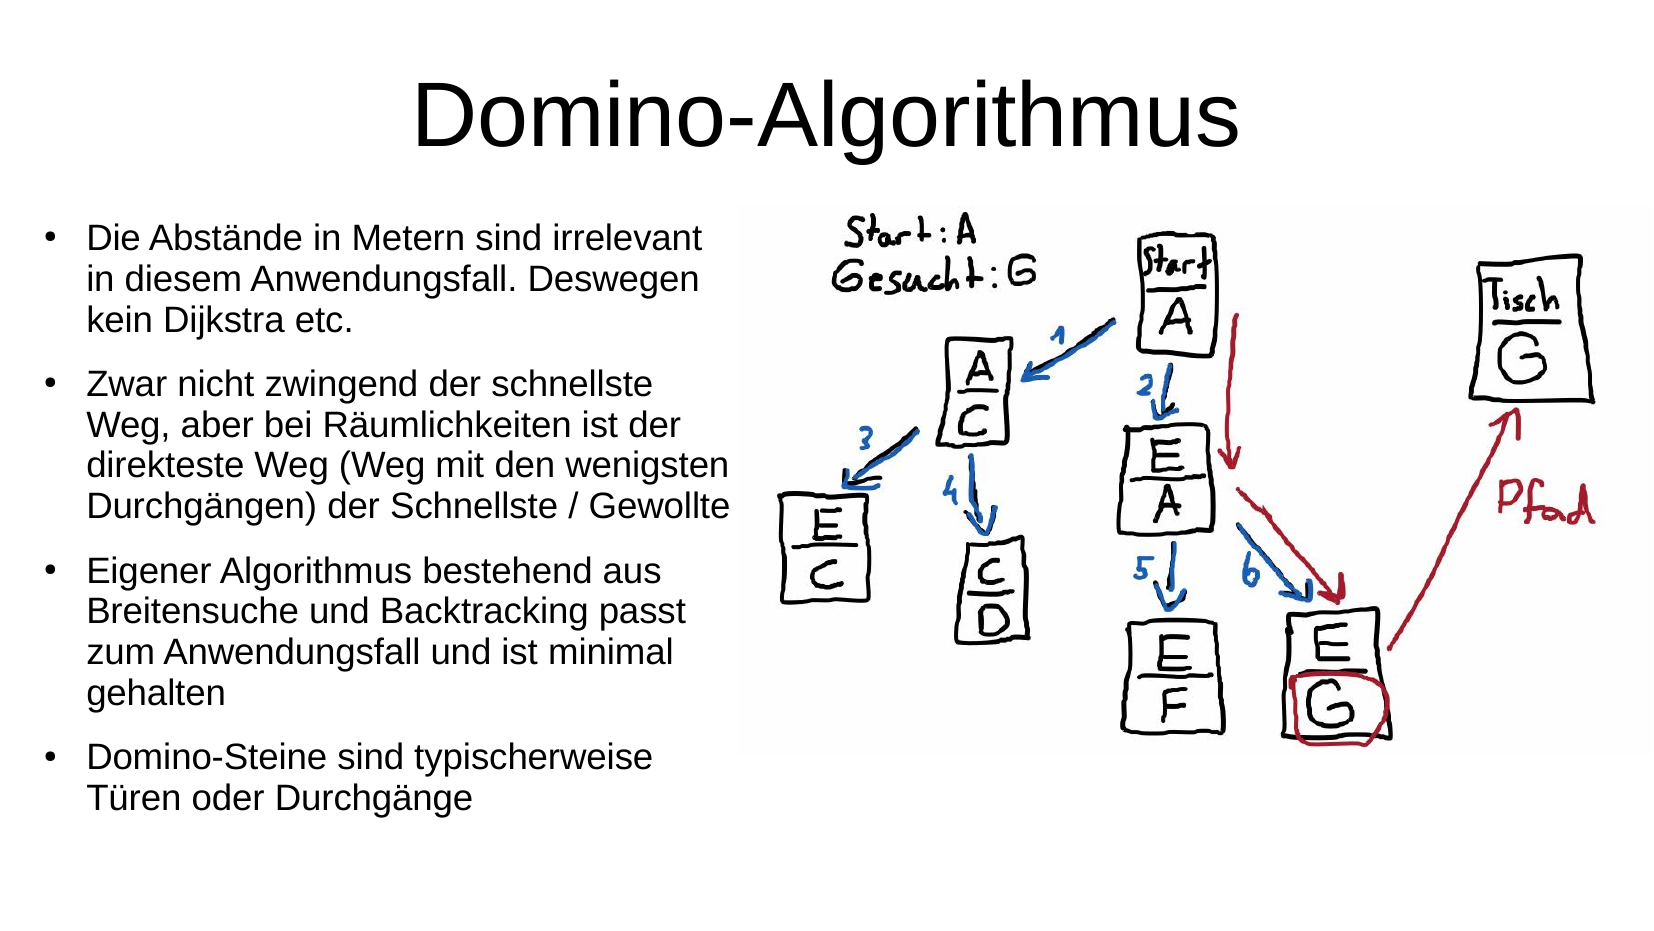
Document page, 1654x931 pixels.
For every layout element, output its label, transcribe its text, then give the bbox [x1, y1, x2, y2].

title Domino-Algorithmus [82, 37, 1571, 193]
picture [738, 205, 1654, 755]
list Die Abstände in Metern sind irrelevant in diesem Anwendungsfall. Deswegen kein Dijkstra etc. Zwar nicht zwingend der schnellste Weg, aber bei Räumlichkeiten ist der direkteste Weg (Weg mit den wenigsten Durchgängen) der Schnellste / Gewollte Eigener Algorithmus bestehend aus Breitensuche und Backtracking passt zum Anwendungsfall und ist minimal gehalten Domino-Steine sind typischerweise Türen oder Durchgänge [29, 217, 739, 857]
